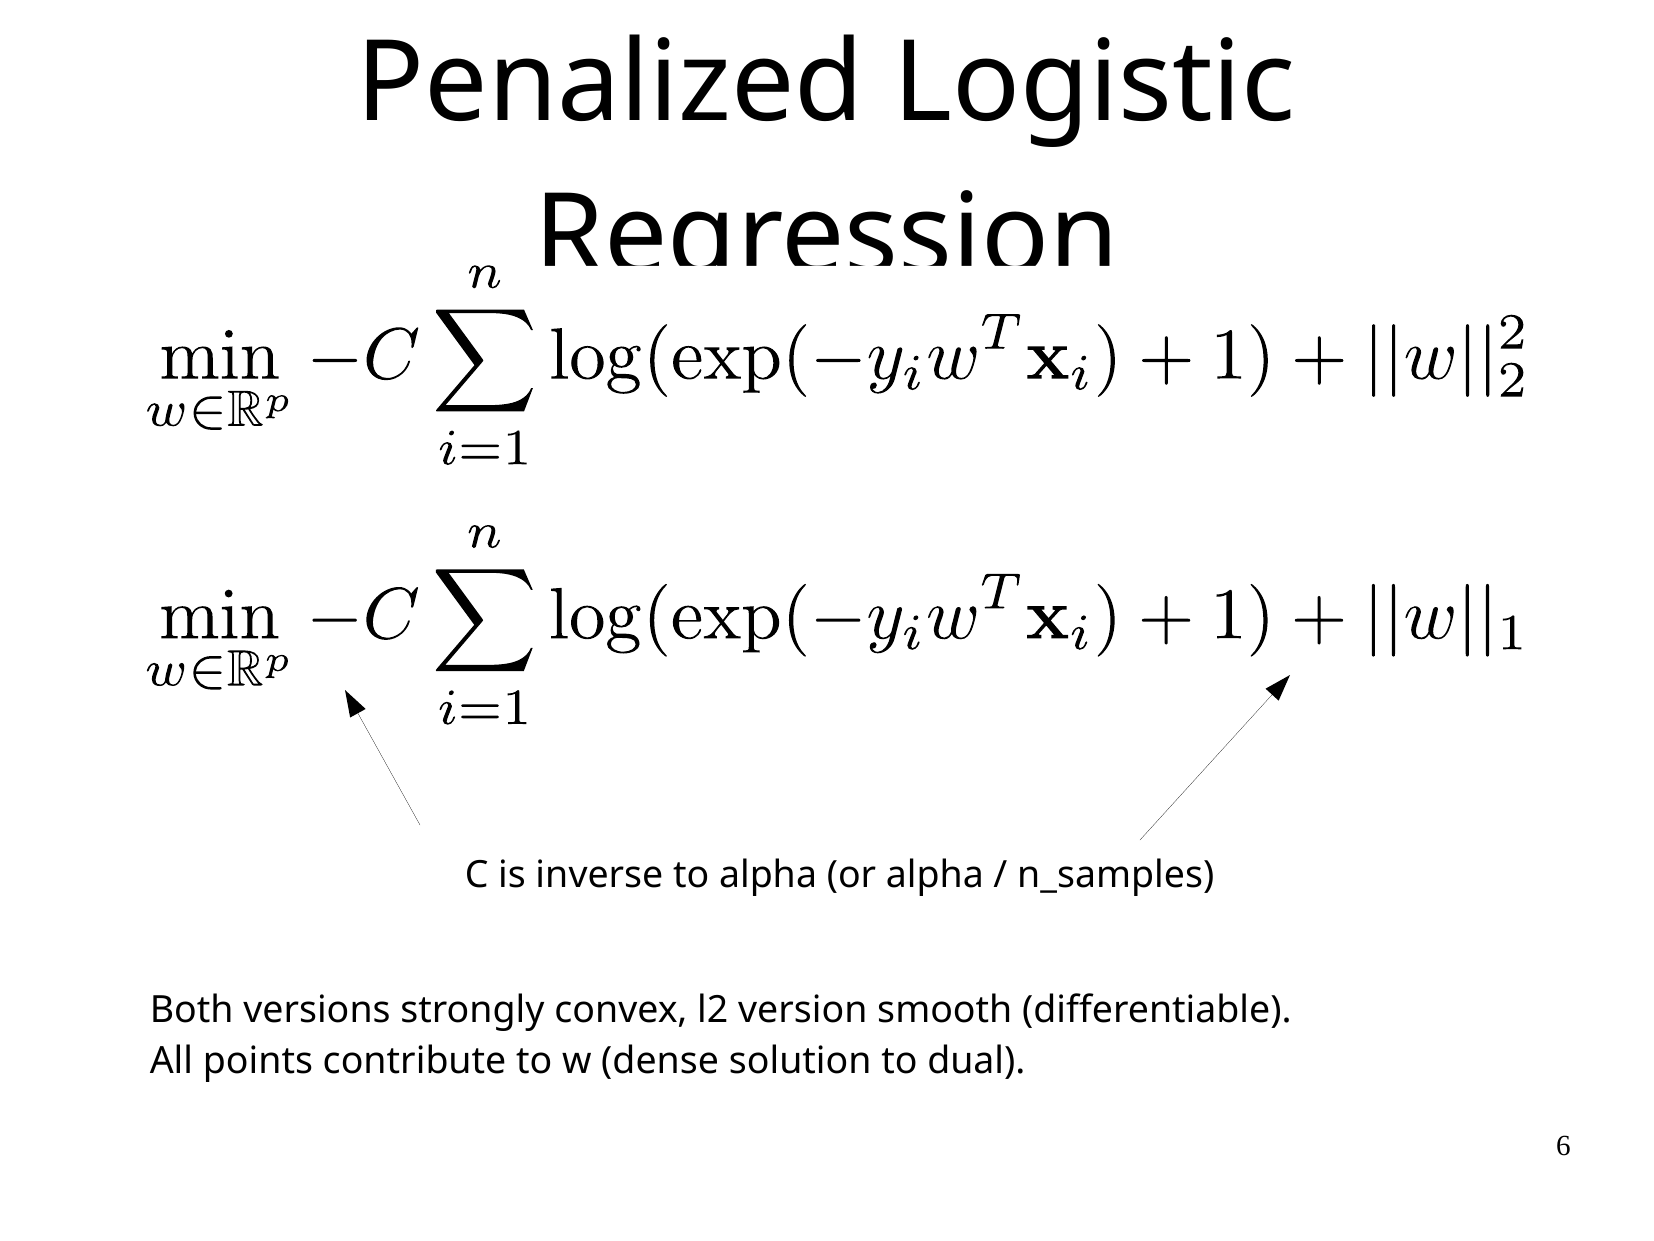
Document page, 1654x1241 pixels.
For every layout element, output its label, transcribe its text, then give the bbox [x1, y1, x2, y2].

text_box C is inverse to alpha (or alpha / n_samples) [450, 840, 1441, 901]
text_box [144, 525, 1527, 725]
text_box [144, 265, 1527, 466]
title Penalized Logistic Regression [82, 49, 1571, 257]
text_box Both versions strongly convex, l2 version smooth (differentiable). All points contribute to w (dense solution to dual). [135, 975, 1576, 1066]
